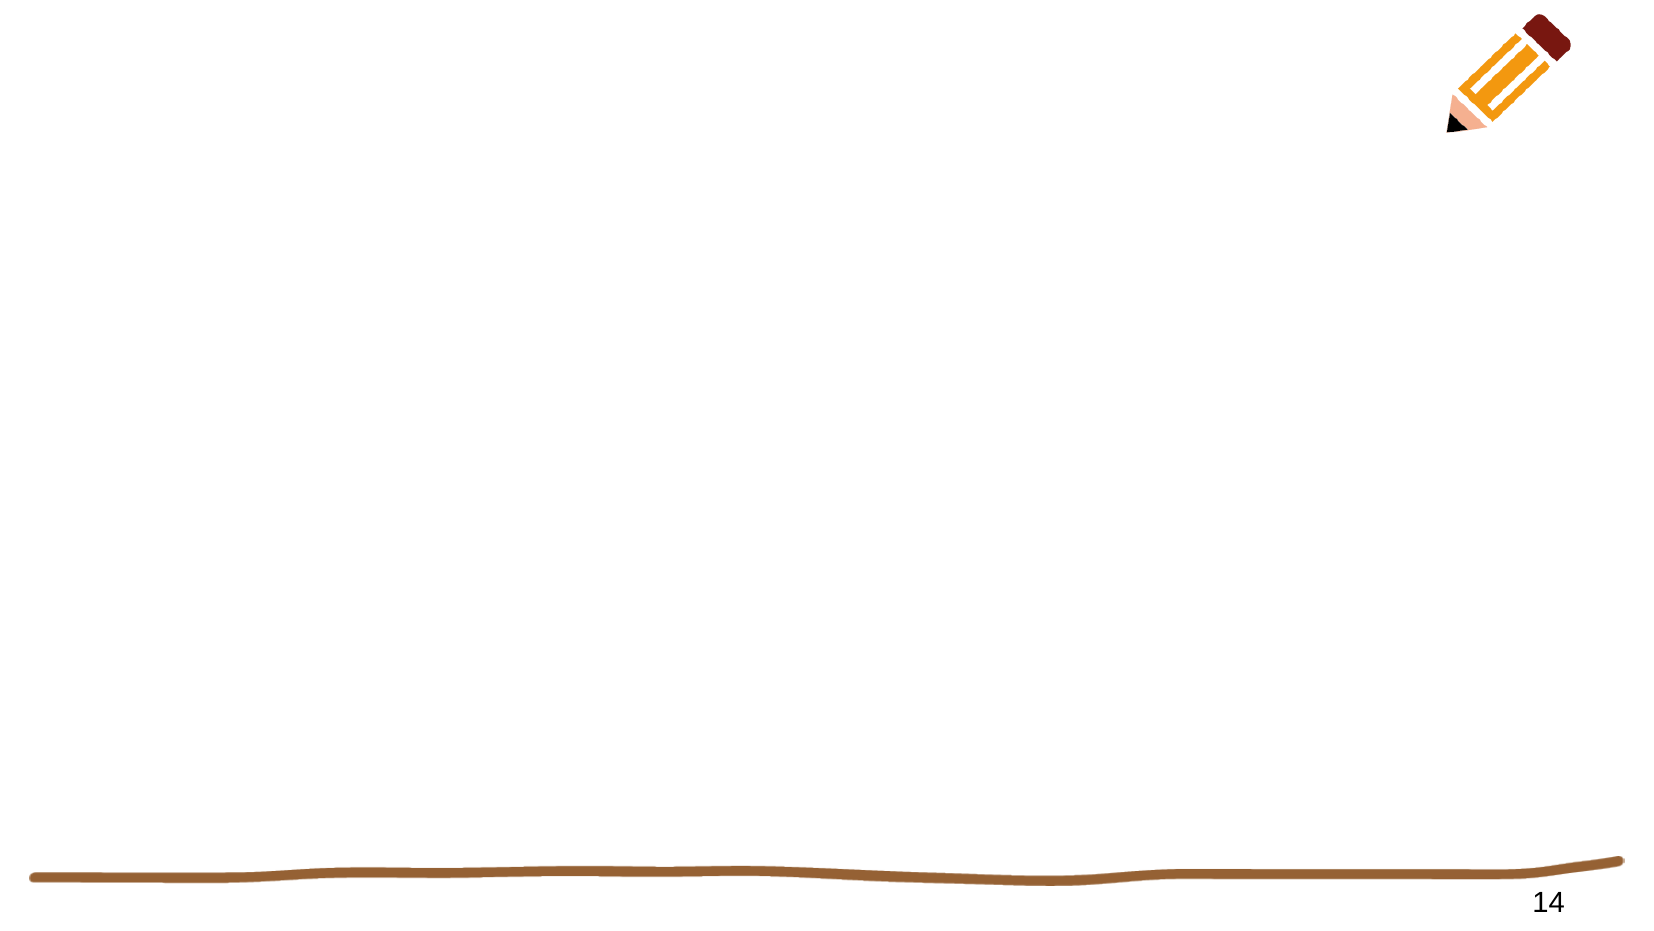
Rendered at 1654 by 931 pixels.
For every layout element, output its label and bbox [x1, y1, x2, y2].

picture [1446, 14, 1571, 133]
picture [29, 856, 1625, 886]
